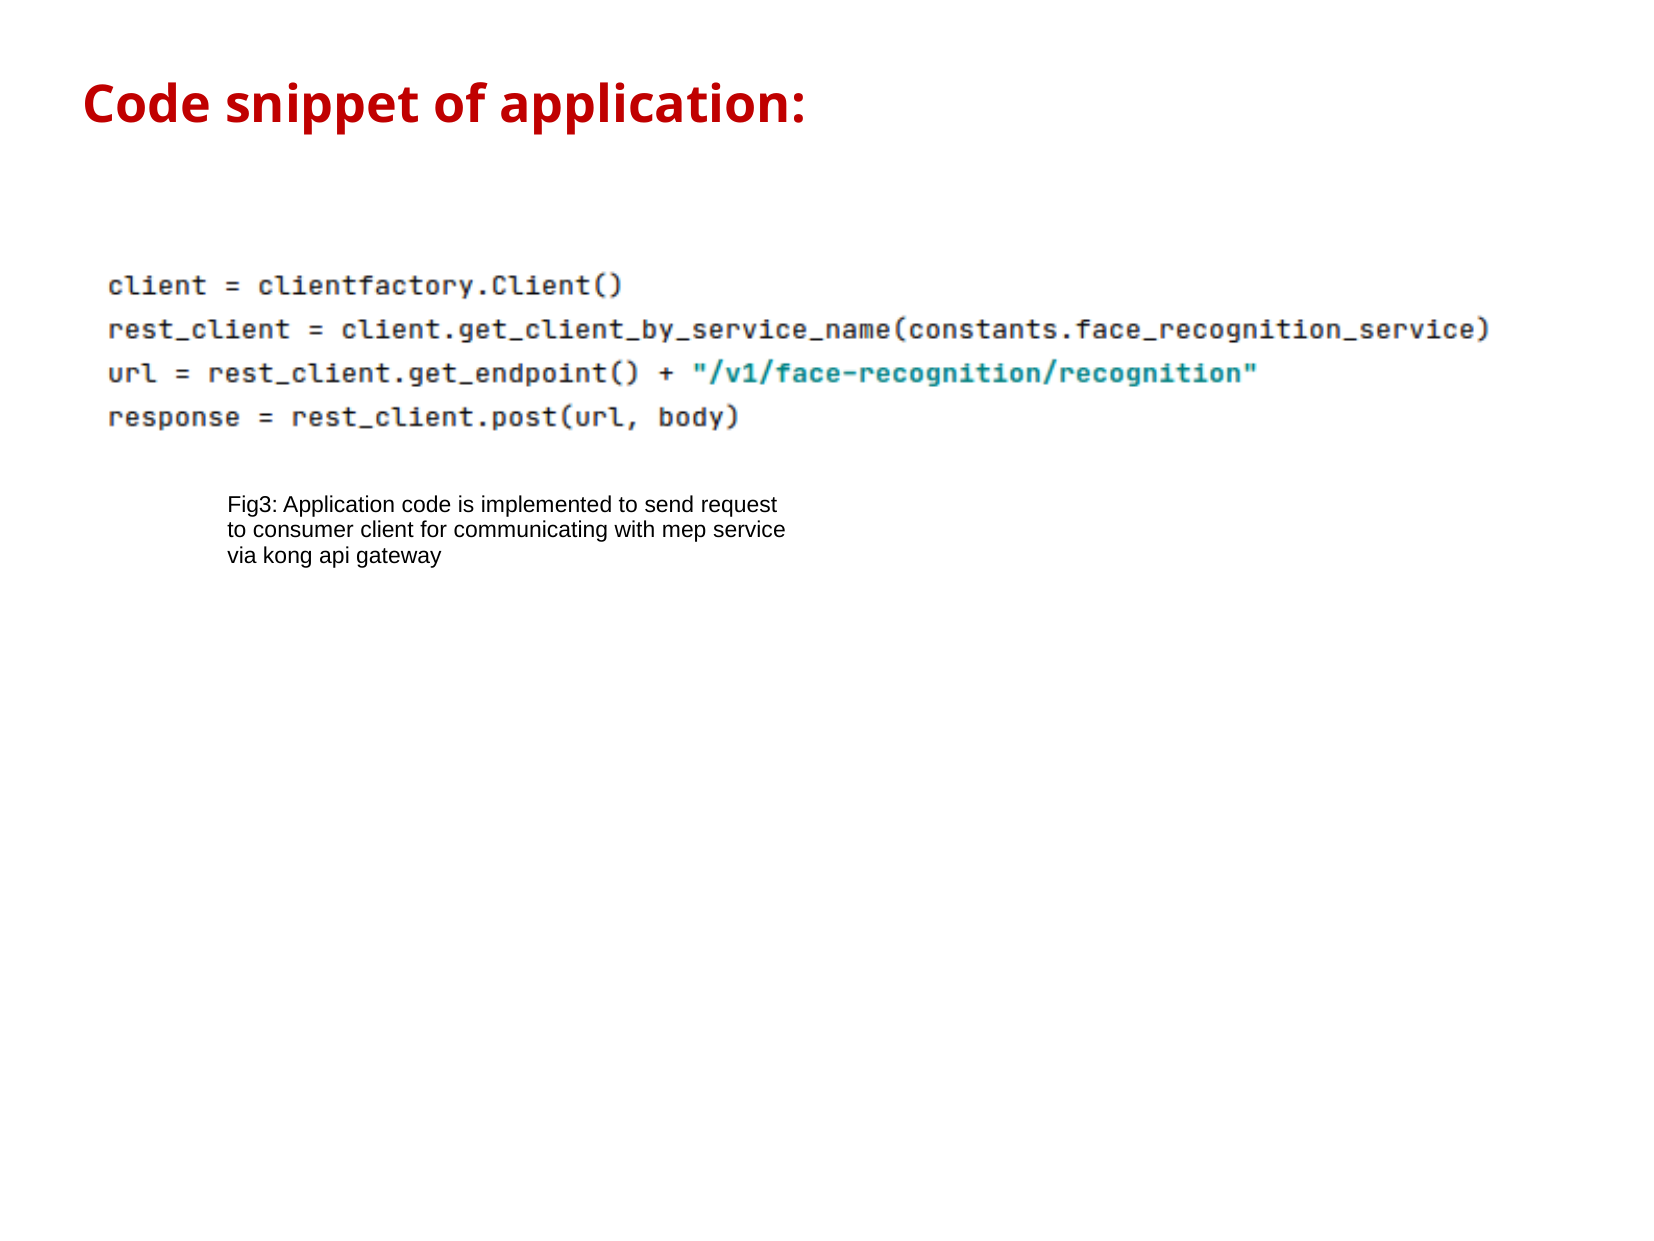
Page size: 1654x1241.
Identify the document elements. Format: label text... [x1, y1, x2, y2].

text_box Code snippet of application: [82, 24, 1606, 179]
picture [106, 270, 1501, 438]
text_box Fig3: Application code is implemented to send request to consumer client for communicating with mep service via kong api gateway [212, 483, 815, 603]
